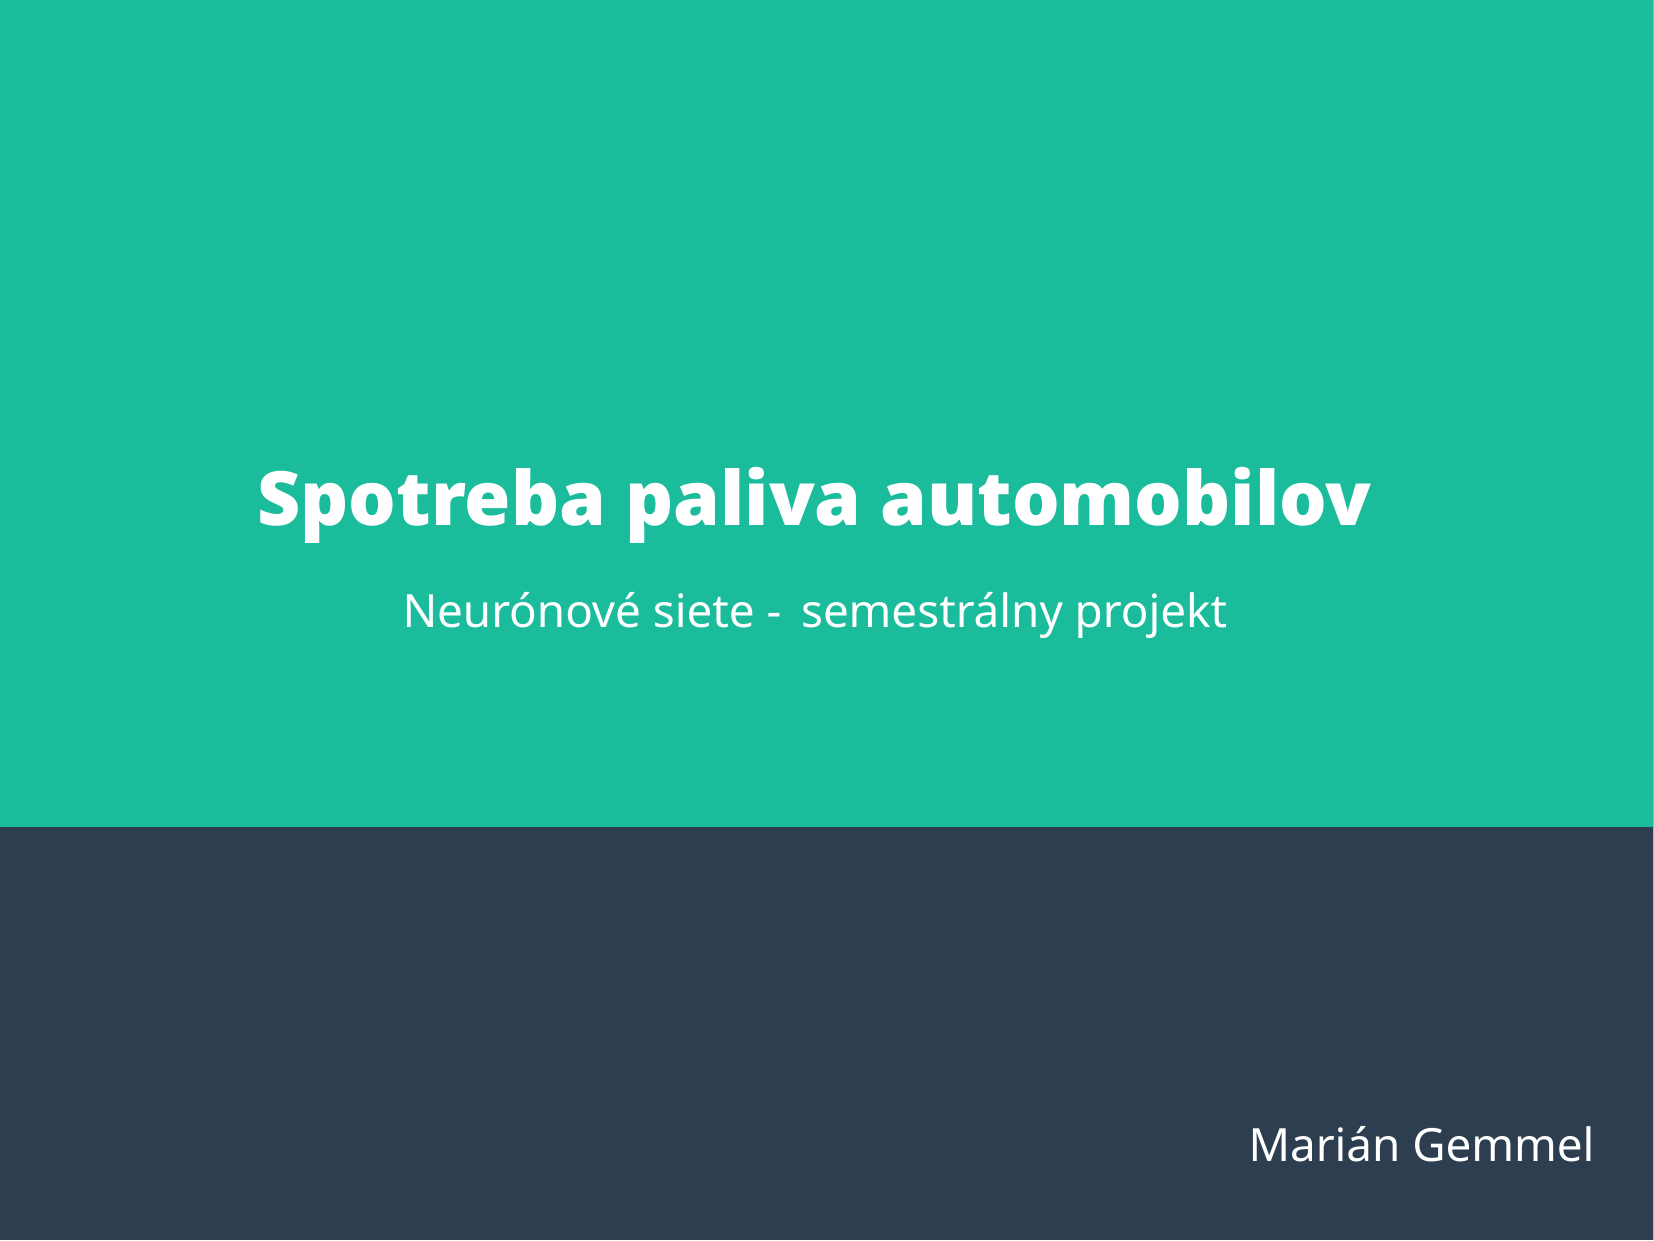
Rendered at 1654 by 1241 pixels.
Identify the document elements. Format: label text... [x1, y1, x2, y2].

subtitle Marián Gemmel [59, 856, 1595, 1182]
title Spotreba paliva automobilov Neurónové siete - semestrálny projekt [47, 460, 1583, 635]
